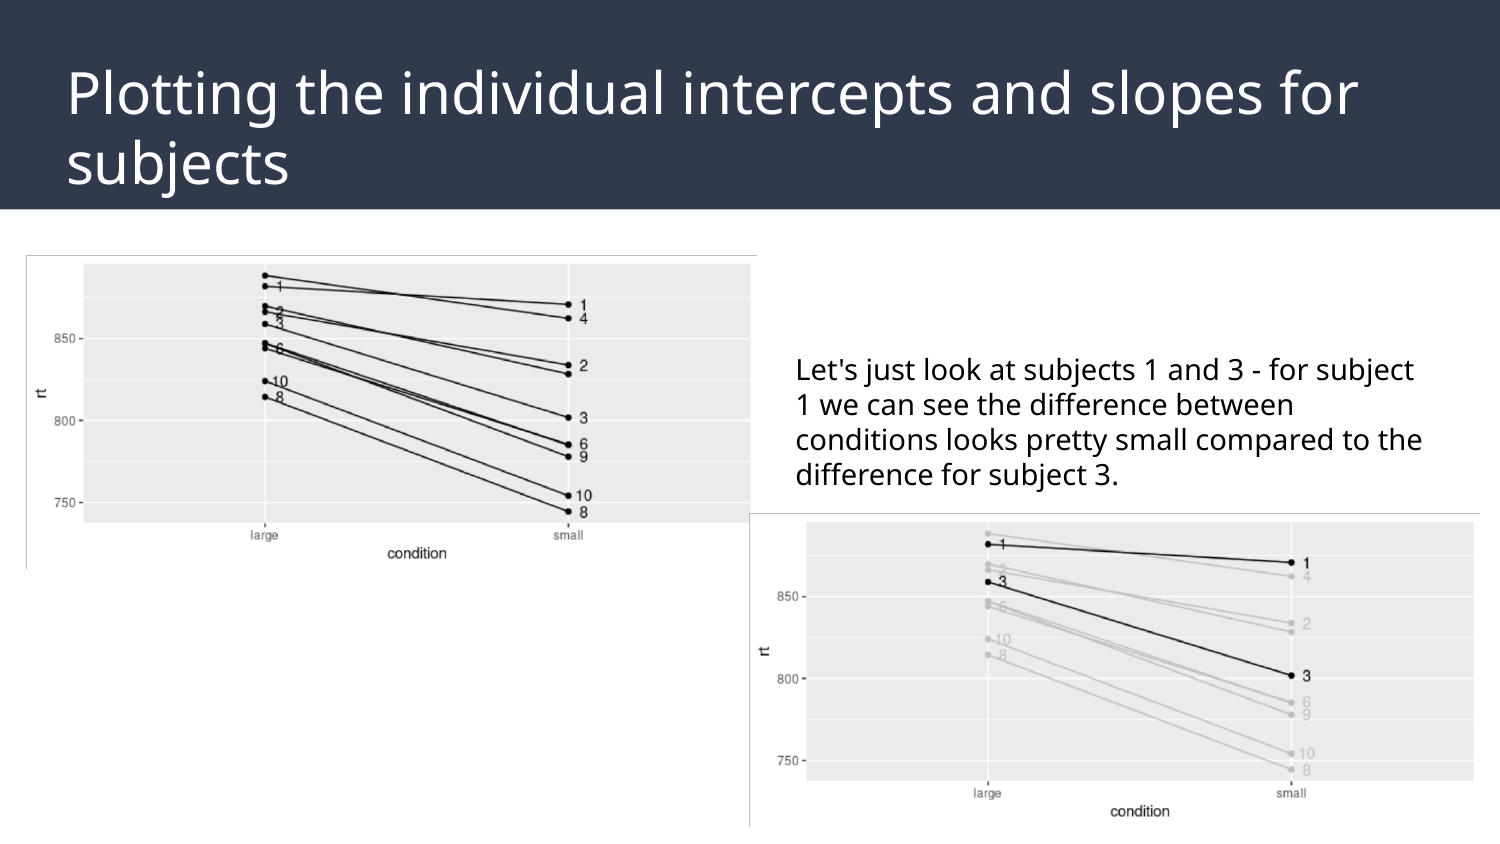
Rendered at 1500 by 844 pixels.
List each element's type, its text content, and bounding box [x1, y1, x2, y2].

title Plotting the individual intercepts and slopes for subjects [51, 40, 1449, 144]
text_box Let's just look at subjects 1 and 3 - for subject 1 we can see the difference between conditions looks pretty small compared to the difference for subject 3. [780, 336, 1449, 513]
picture [26, 255, 1480, 827]
